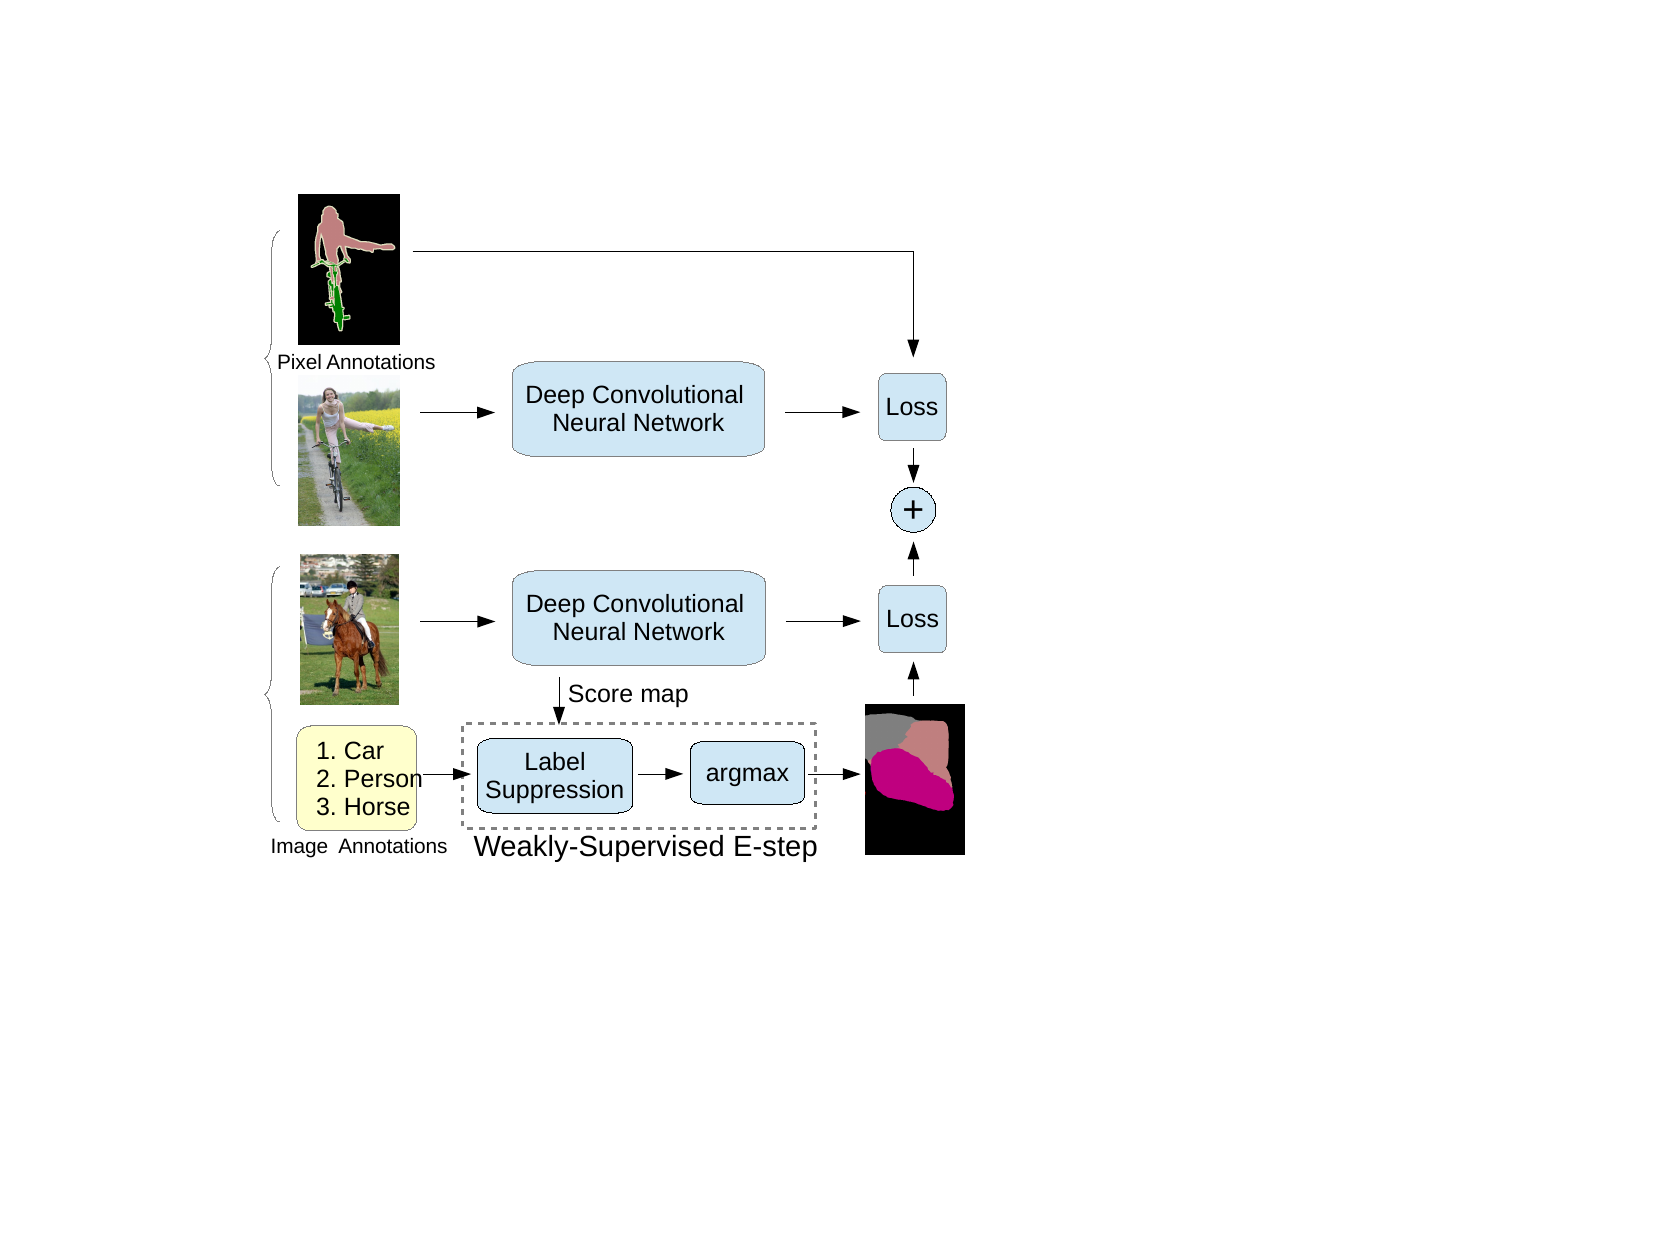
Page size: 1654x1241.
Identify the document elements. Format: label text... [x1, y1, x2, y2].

picture [298, 194, 400, 346]
picture [300, 554, 399, 706]
text_box Score map [547, 670, 710, 716]
text_box Pixel Annotations [274, 347, 439, 378]
text_box Deep Convolutional Neural Network [512, 361, 765, 457]
text_box argmax [690, 741, 805, 805]
text_box Deep Convolutional Neural Network [512, 570, 766, 666]
text_box Loss [878, 585, 947, 653]
text_box Loss [878, 373, 947, 441]
text_box Image Annotations [307, 830, 411, 861]
picture [865, 704, 965, 856]
text_box Label Suppression [477, 738, 633, 814]
text_box 1. Car 2. Person 3. Horse [296, 725, 417, 831]
text_box + [890, 487, 936, 533]
picture [298, 378, 400, 526]
text_box Weakly-Supervised E-step [564, 831, 728, 861]
